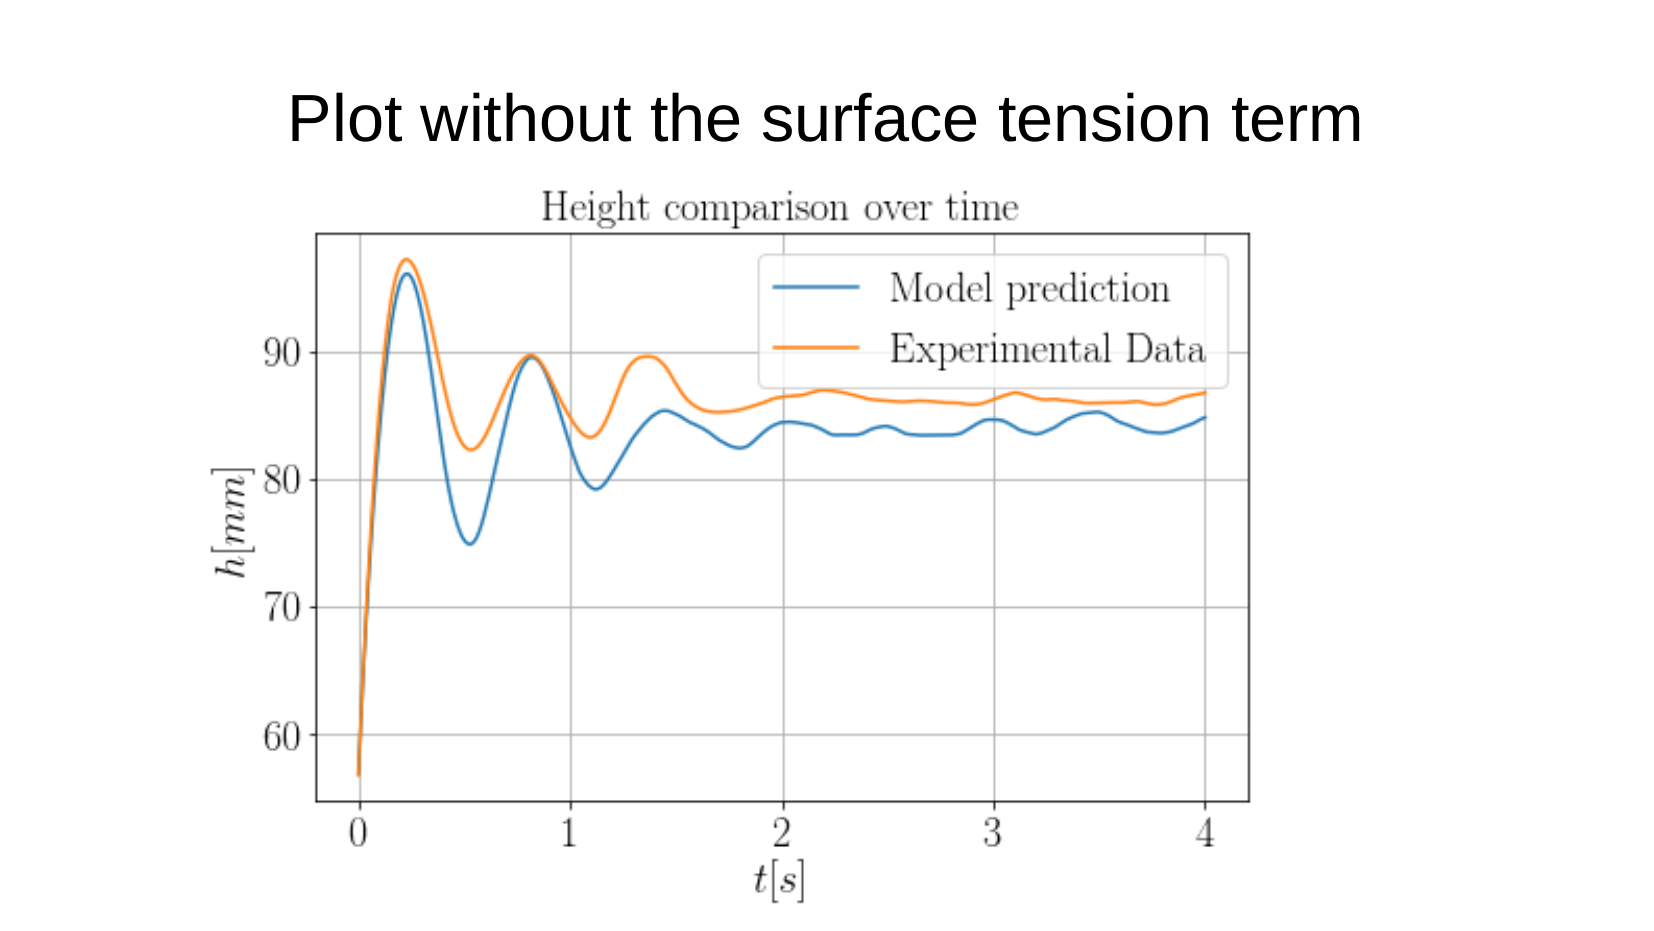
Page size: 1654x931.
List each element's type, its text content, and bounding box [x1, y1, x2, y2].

title Plot without the surface tension term [82, 37, 1571, 193]
picture [199, 180, 1261, 918]
